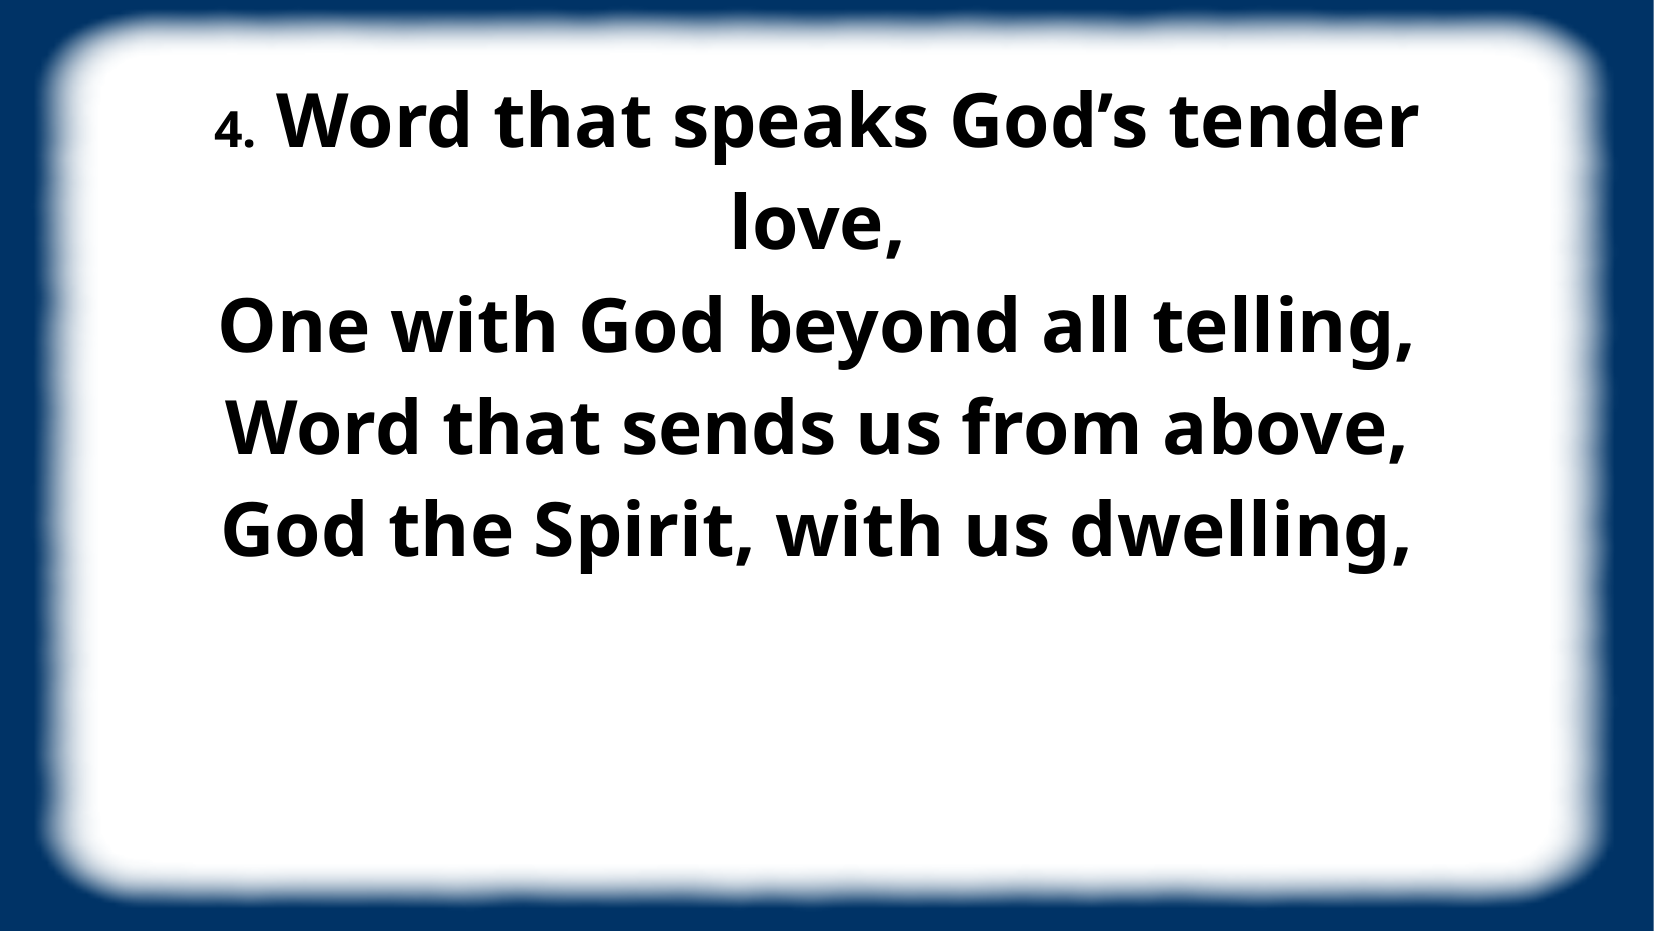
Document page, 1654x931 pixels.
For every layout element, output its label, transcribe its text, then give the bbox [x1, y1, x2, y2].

picture [0, 0, 1654, 931]
text_box 4. Word that speaks God’s tender love, One with God beyond all telling, Word that sends us from above, God the Spirit, with us dwelling, [105, 60, 1531, 475]
